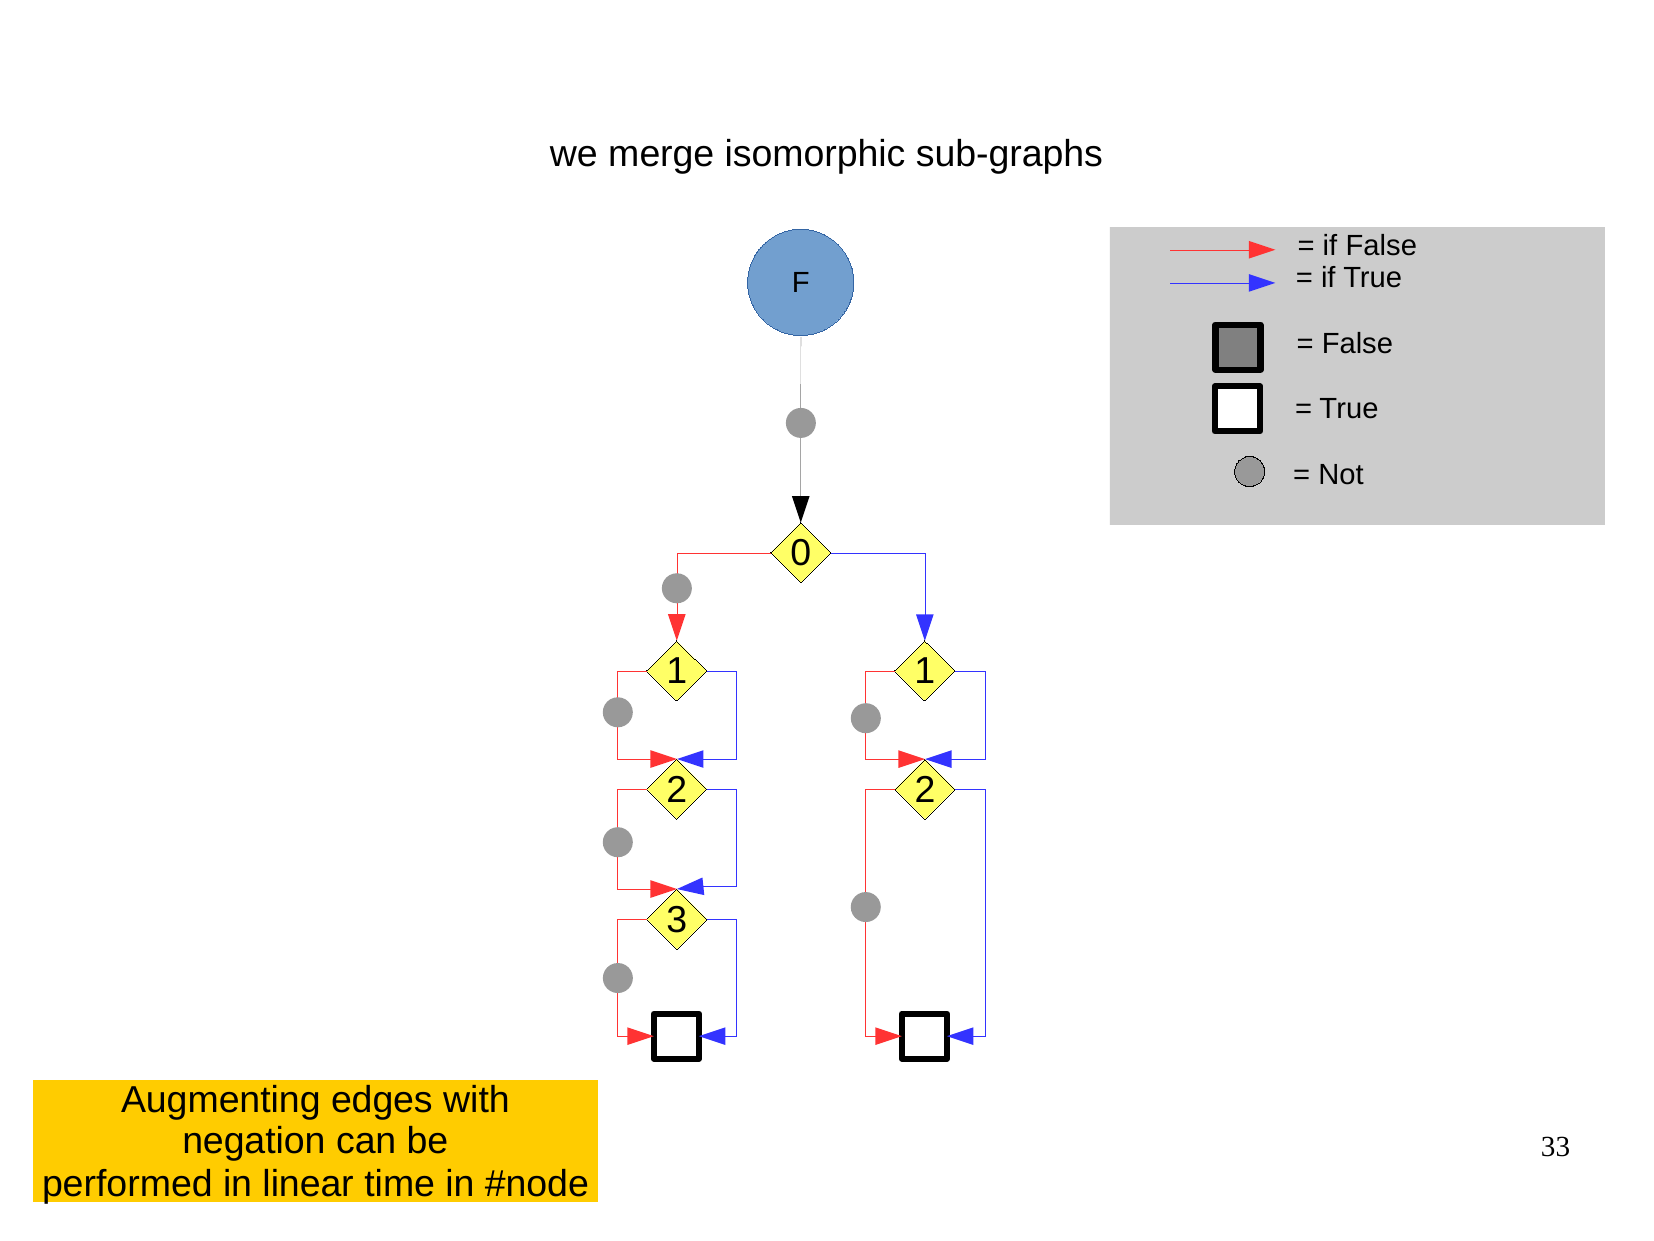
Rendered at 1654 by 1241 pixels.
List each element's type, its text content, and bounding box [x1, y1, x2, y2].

text_box [602, 827, 633, 858]
text_box [1234, 456, 1265, 487]
text_box [850, 892, 881, 923]
text_box [1215, 324, 1261, 370]
text_box 1 [894, 640, 955, 701]
text_box [785, 407, 816, 438]
text_box [1215, 386, 1261, 432]
text_box 2 [646, 759, 707, 820]
text_box [602, 963, 633, 994]
text_box 1 [646, 640, 707, 701]
text_box Augmenting edges with negation can be performed in linear time in #node [33, 1080, 598, 1202]
text_box 2 [895, 760, 955, 820]
text_box 0 [770, 522, 831, 583]
title we merge isomorphic sub-graphs [82, 49, 1571, 257]
text_box [661, 573, 692, 604]
text_box F [747, 229, 854, 336]
text_box [850, 703, 881, 734]
text_box 3 [646, 890, 707, 950]
text_box [901, 1013, 947, 1059]
text_box [602, 697, 633, 728]
text_box = if False = if True = False = True = Not [1109, 227, 1605, 525]
text_box [653, 1013, 699, 1059]
